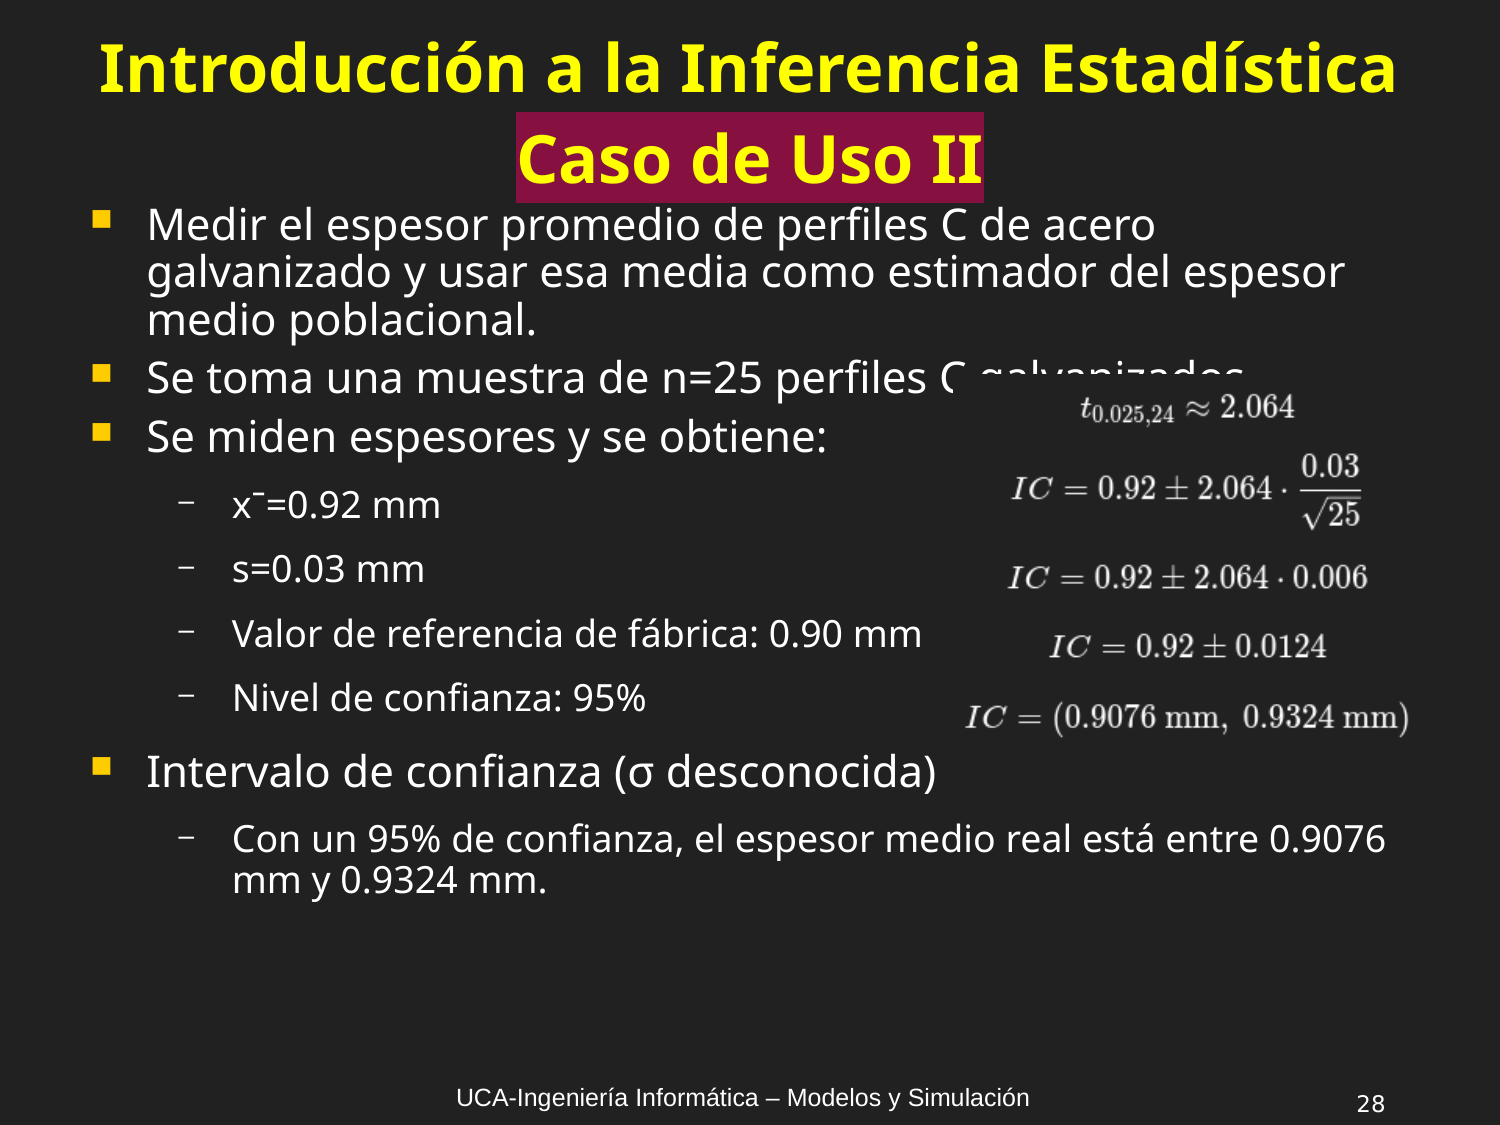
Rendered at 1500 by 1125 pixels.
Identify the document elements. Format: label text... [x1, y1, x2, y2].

list Medir el espesor promedio de perfiles C de acero galvanizado y usar esa media como estimador del espesor medio poblacional. Se toma una muestra de n=25 perfiles C galvanizados. Se miden espesores y se obtiene: xˉ=0.92 mm s=0.03 mm Valor de referencia de fábrica: 0.90 mm Nivel de confianza: 95% Intervalo de confianza (σ desconocida) Con un 95% de confianza, el espesor medio real está entre 0.9076 mm y 0.9324 mm. [75, 195, 1426, 1051]
title Introducción a la Inferencia Estadística Caso de Uso II [75, 37, 1426, 188]
picture [953, 374, 1463, 750]
